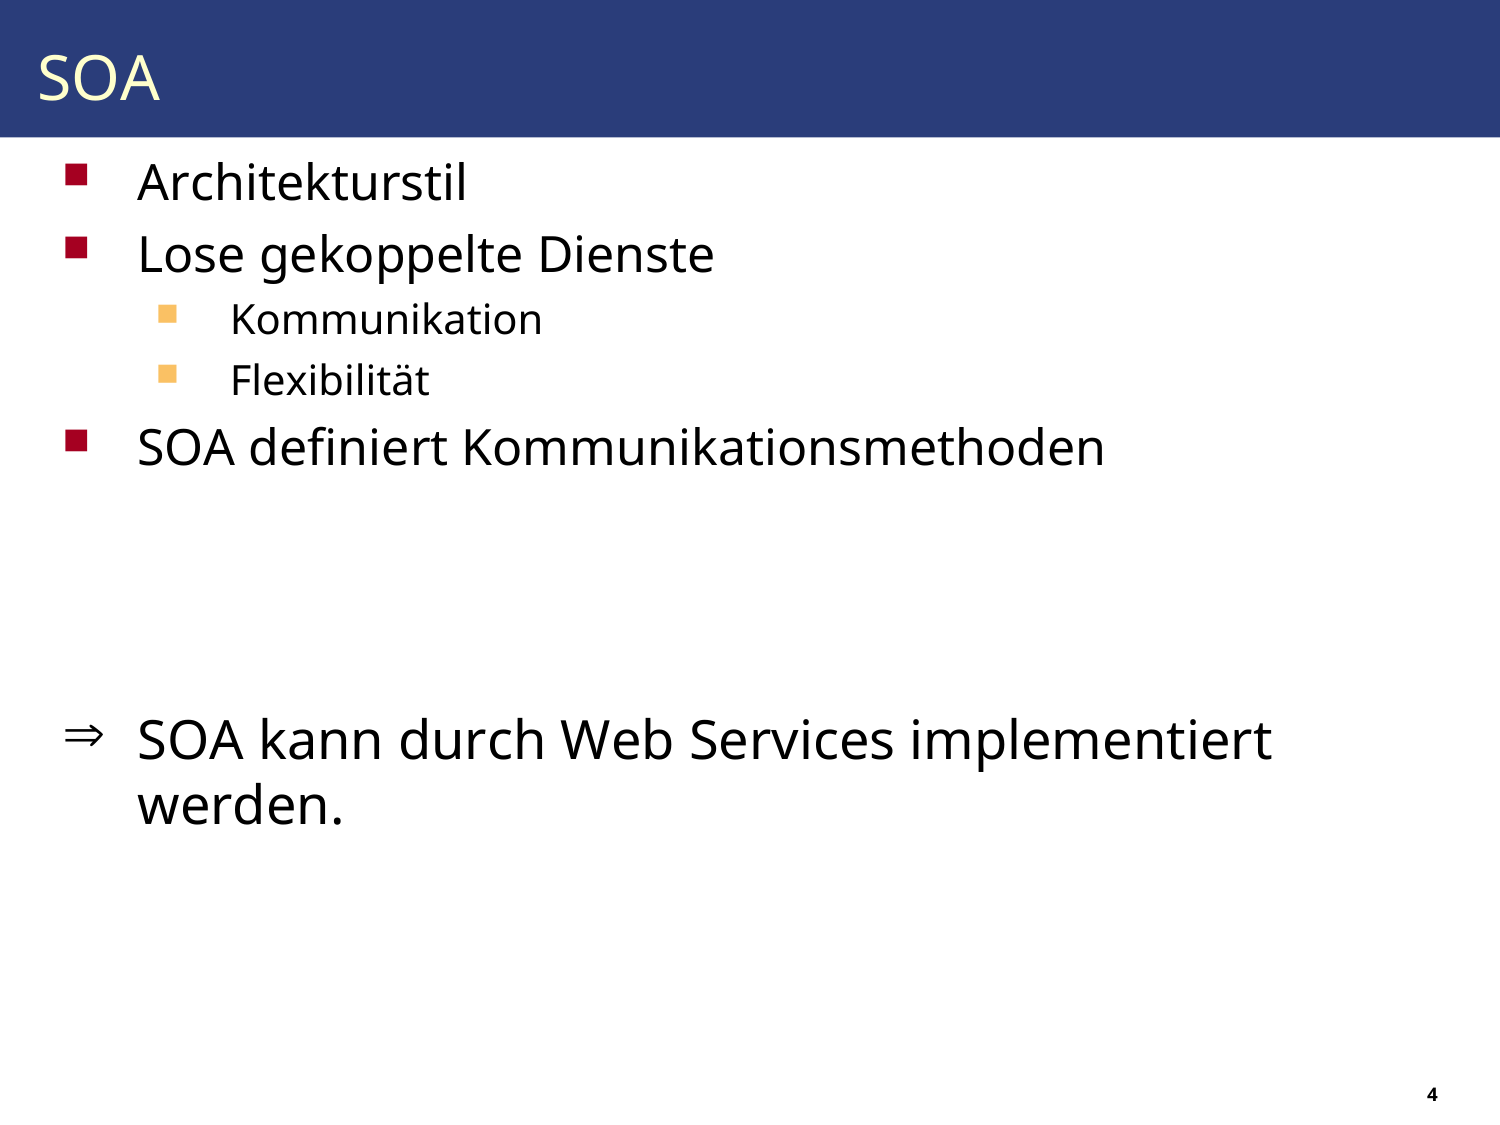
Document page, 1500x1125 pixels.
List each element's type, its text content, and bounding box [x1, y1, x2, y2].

text_box Architekturstil Lose gekoppelte Dienste Kommunikation Flexibilität SOA definiert Kommunikationsmethoden SOA kann durch Web Services implementiert werden. [62, 149, 1450, 1073]
text_box <Nummer> [1412, 1077, 1500, 1117]
text_box SOA [37, 0, 1476, 151]
